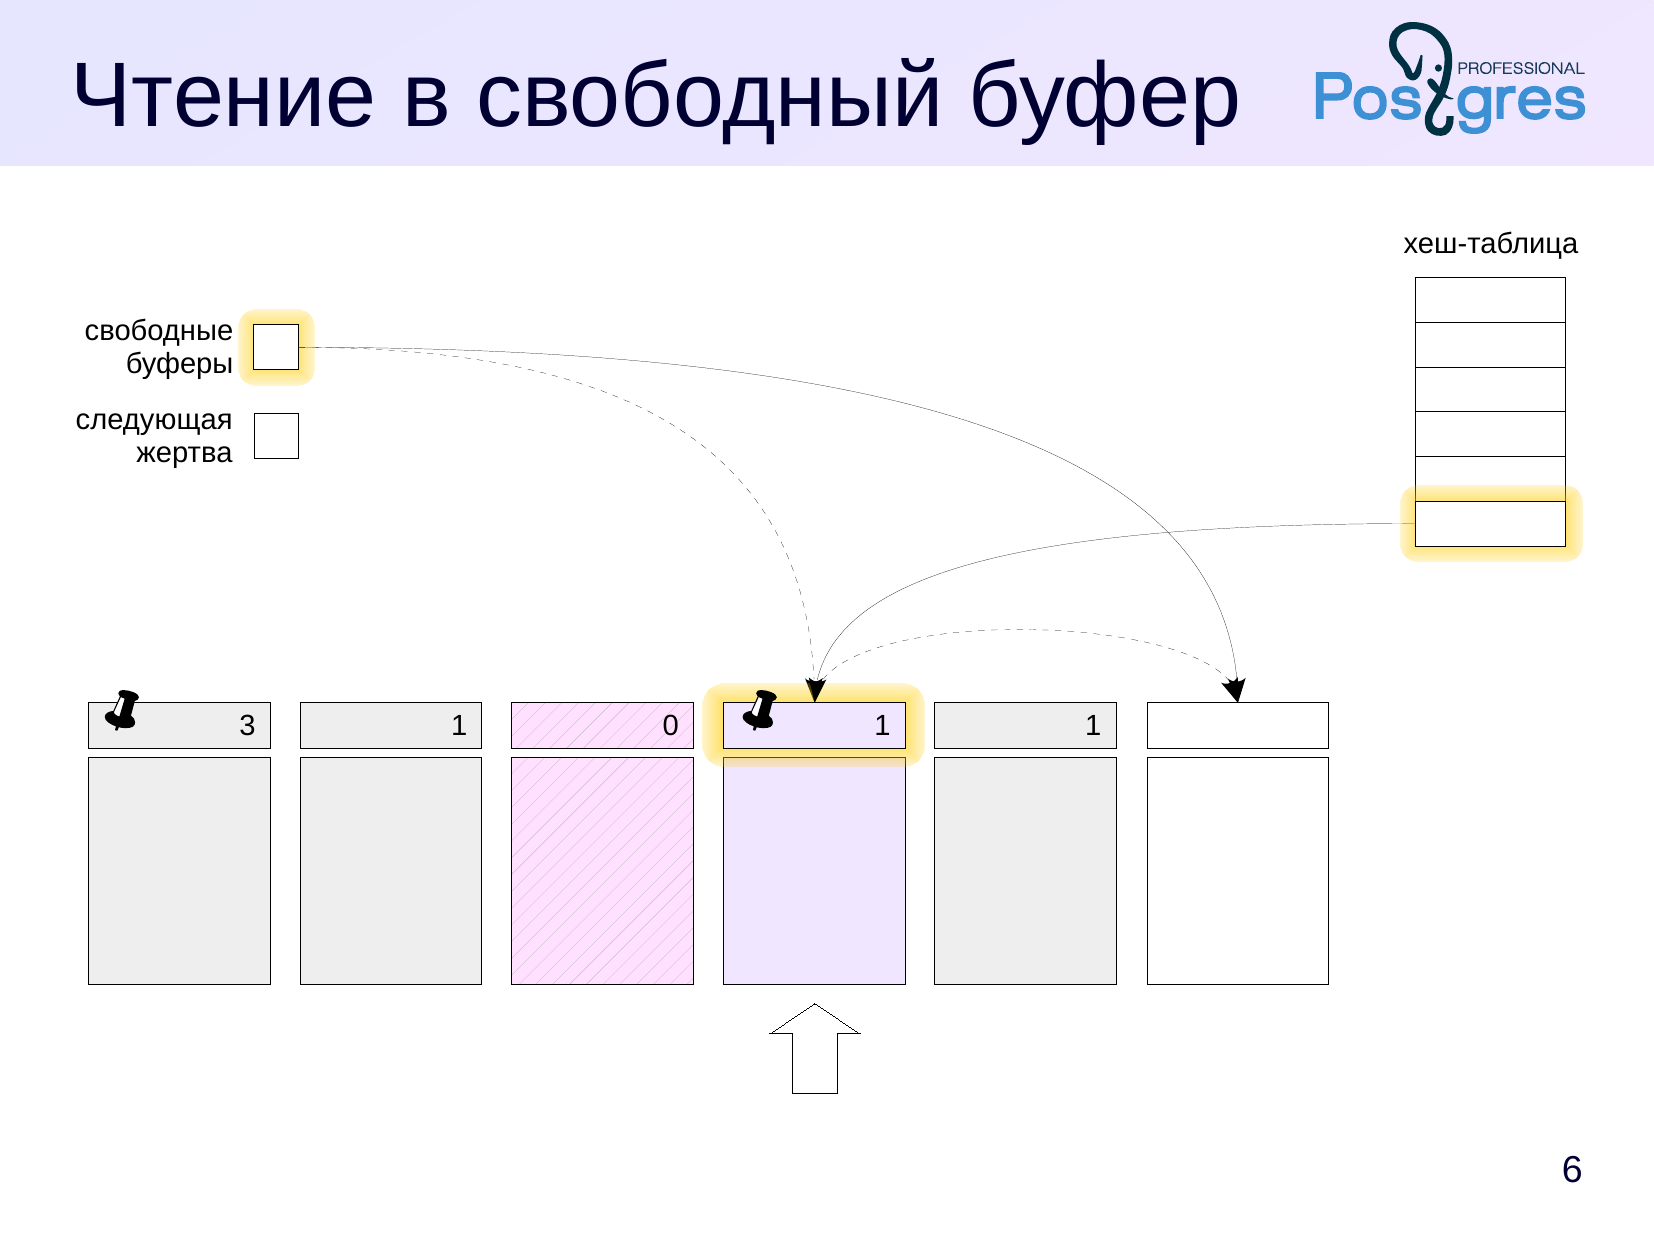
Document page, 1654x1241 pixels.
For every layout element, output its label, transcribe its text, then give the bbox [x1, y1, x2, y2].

text_box [1147, 757, 1329, 985]
text_box 1 [723, 702, 906, 749]
title Чтение в свободный буфер [70, 43, 1261, 147]
text_box 1 [300, 702, 482, 749]
text_box 0 [511, 702, 694, 749]
text_box [300, 757, 482, 985]
text_box следующая жертва [60, 395, 248, 476]
text_box [238, 309, 315, 386]
text_box [254, 413, 299, 459]
text_box [702, 684, 925, 985]
text_box [1400, 277, 1583, 562]
text_box [769, 1003, 861, 1094]
text_box хеш-таблица [1388, 219, 1594, 268]
text_box 1 [934, 702, 1117, 749]
text_box [104, 690, 139, 731]
text_box свободные буферы [69, 306, 249, 387]
text_box [1147, 702, 1329, 749]
text_box 3 [88, 702, 271, 749]
text_box [88, 757, 271, 985]
text_box [934, 757, 1117, 985]
text_box [511, 757, 694, 985]
